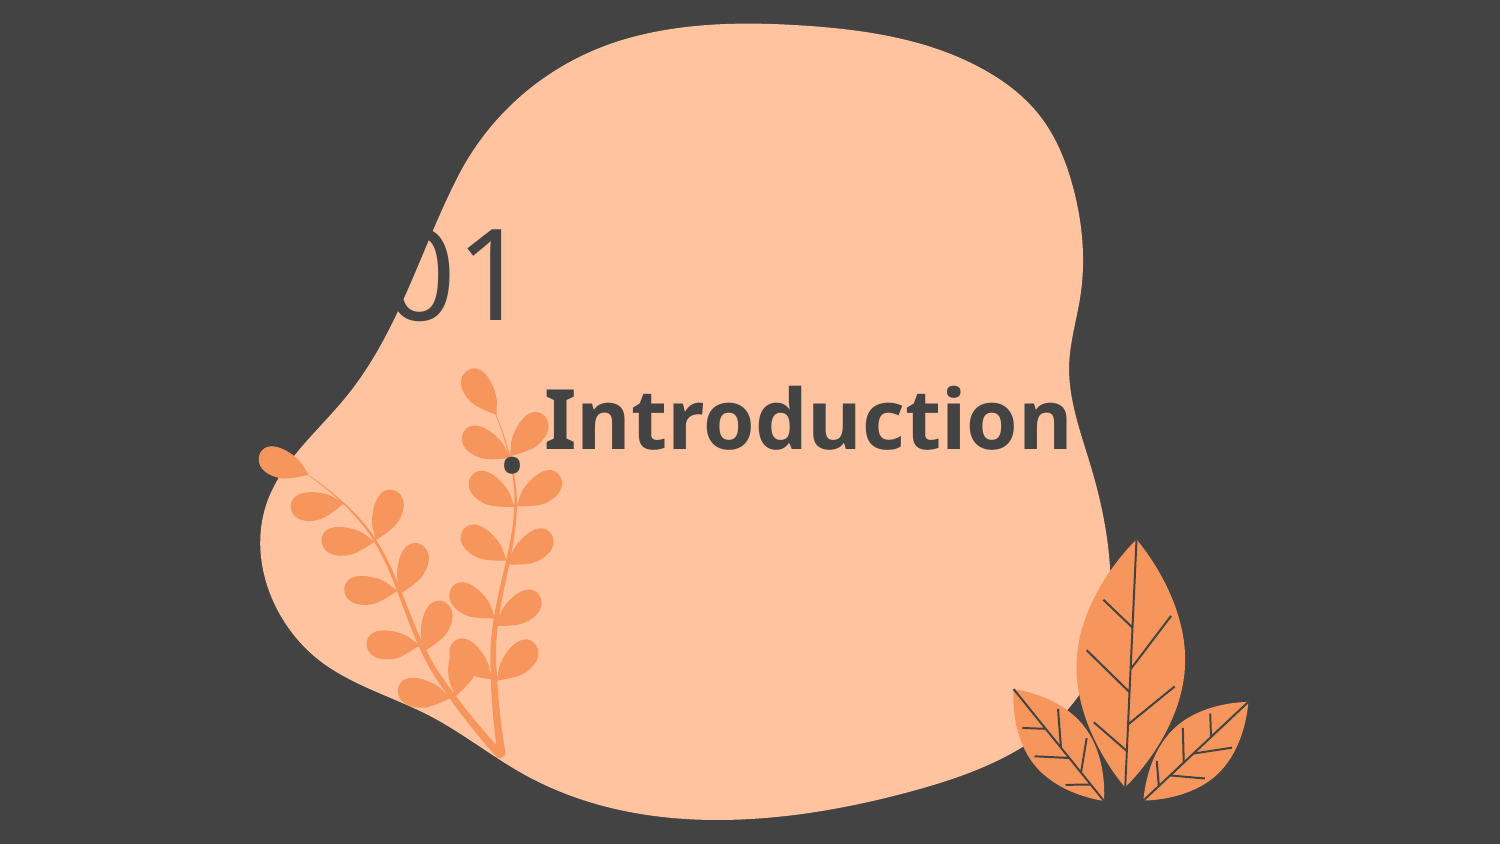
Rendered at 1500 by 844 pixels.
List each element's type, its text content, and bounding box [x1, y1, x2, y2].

text_box [258, 23, 1249, 820]
title Introduction [544, 359, 1175, 467]
title 01. [371, 327, 530, 499]
text_box [403, 240, 438, 312]
